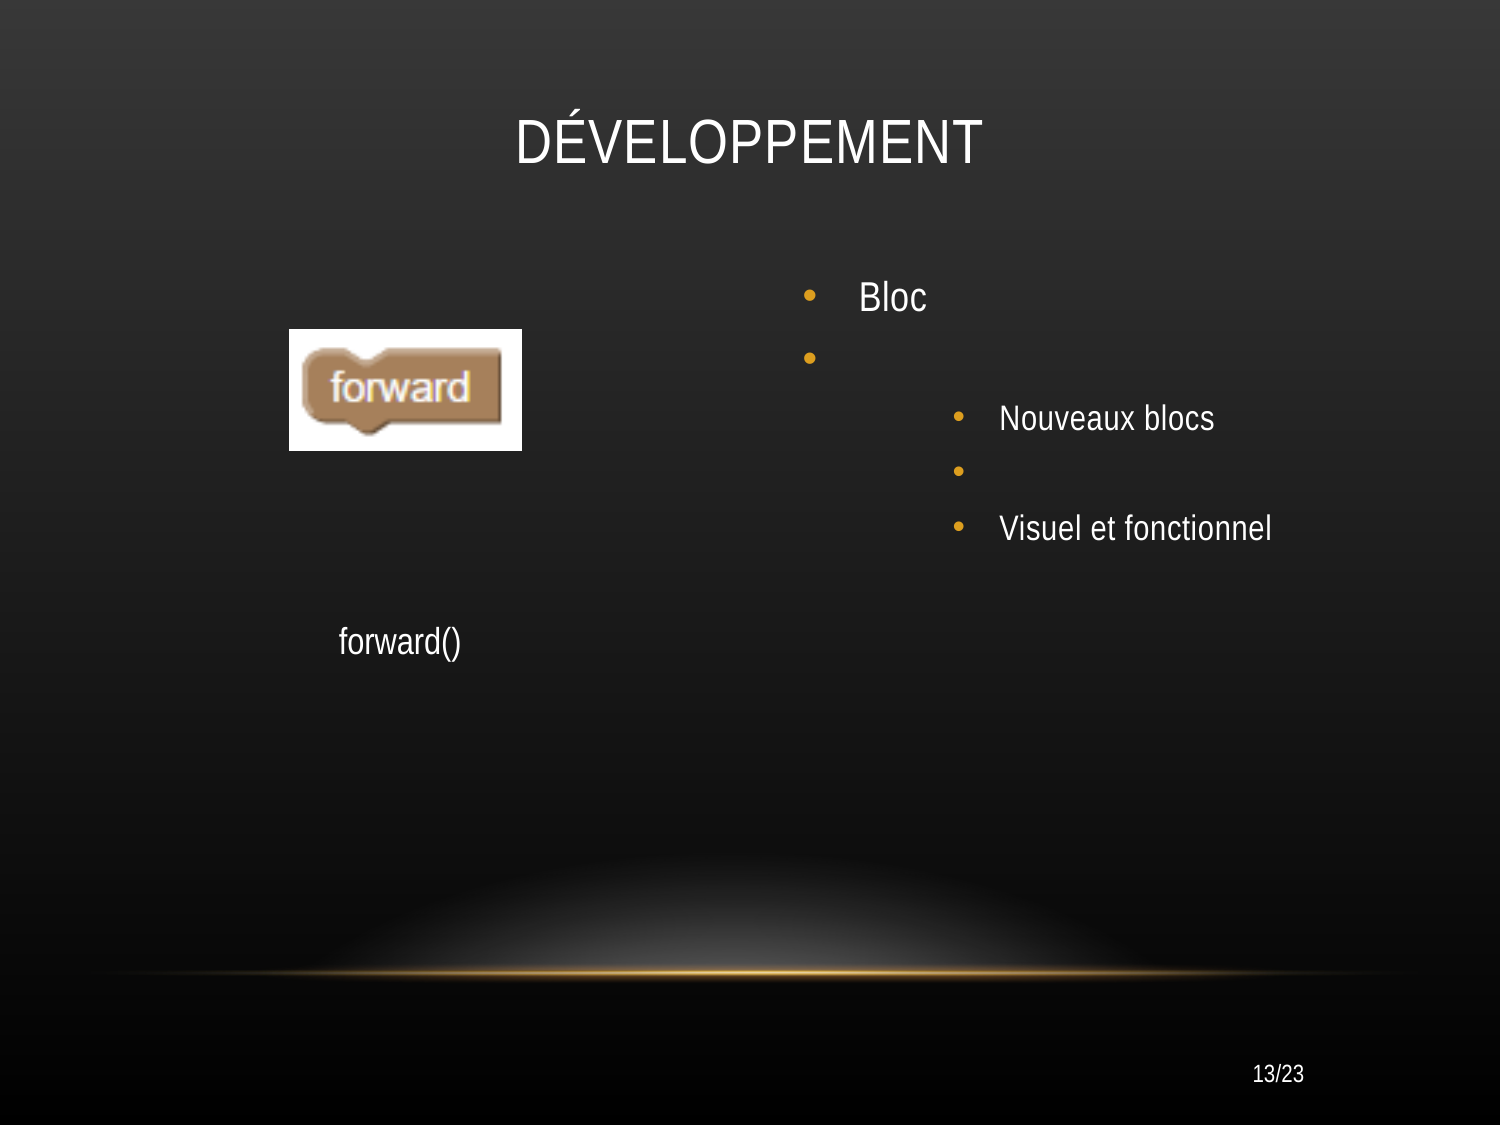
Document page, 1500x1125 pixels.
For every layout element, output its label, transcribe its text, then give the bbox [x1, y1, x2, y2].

text_box 12/23 [1237, 1042, 1401, 1103]
title développement [99, 45, 1400, 233]
text_box forward() [323, 609, 479, 671]
picture [289, 329, 522, 451]
list Bloc Nouveaux blocs Visuel et fonctionnel [787, 262, 1401, 938]
